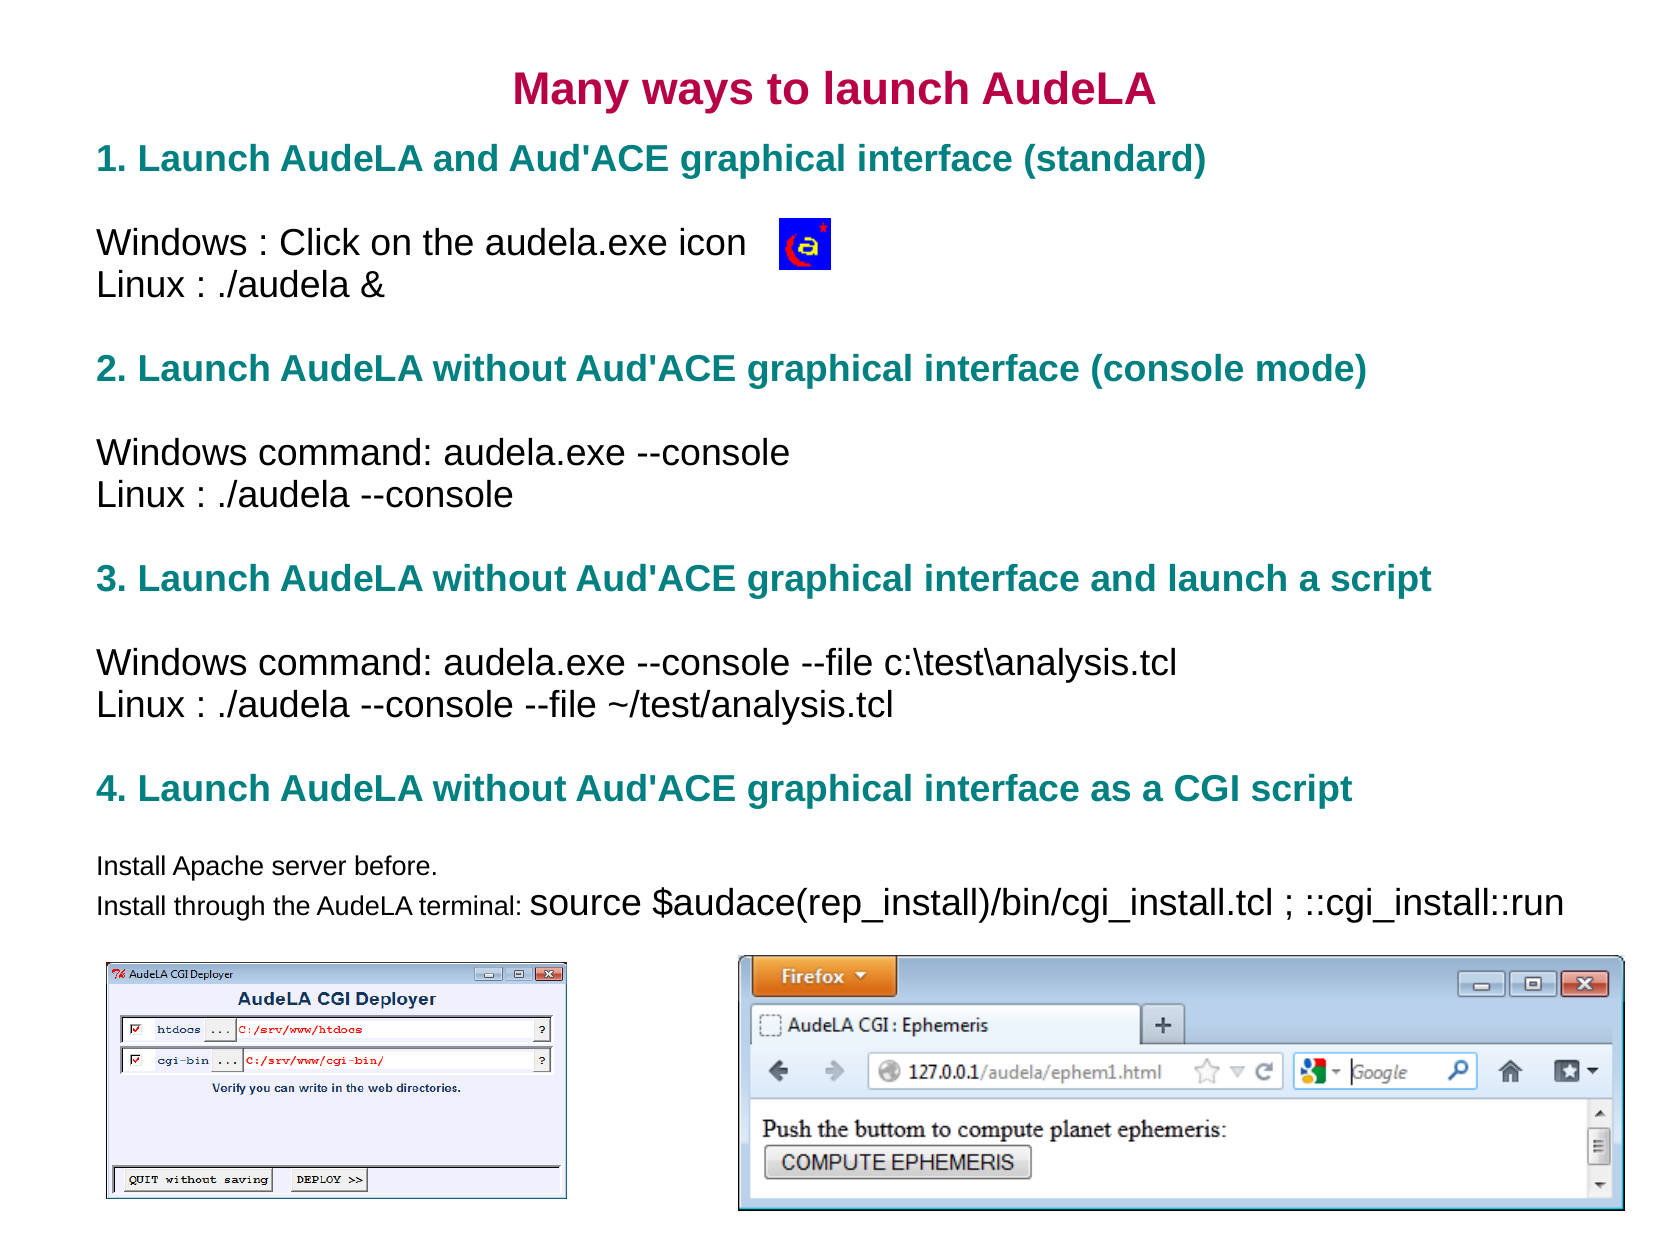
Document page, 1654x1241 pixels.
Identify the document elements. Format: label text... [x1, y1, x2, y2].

picture [779, 218, 831, 270]
picture [106, 962, 567, 1199]
picture [738, 955, 1625, 1211]
text_box 1. Launch AudeLA and Aud'ACE graphical interface (standard) Windows : Click on the audela.exe icon Linux : ./audela & 2. Launch AudeLA without Aud'ACE graphical interface (console mode) Windows command: audela.exe --console Linux : ./audela --console 3. Launch AudeLA without Aud'ACE graphical interface and launch a script Windows command: audela.exe --console --file c:\test\analysis.tcl Linux : ./audela --console --file ~/test/analysis.tcl 4. Launch AudeLA without Aud'ACE graphical interface as a CGI script Install Apache server before. Install through the AudeLA terminal: source $audace(rep_install)/bin/cgi_install.tcl ; ::cgi_install::run [81, 129, 1581, 979]
text_box Many ways to launch AudeLA [497, 55, 1183, 123]
